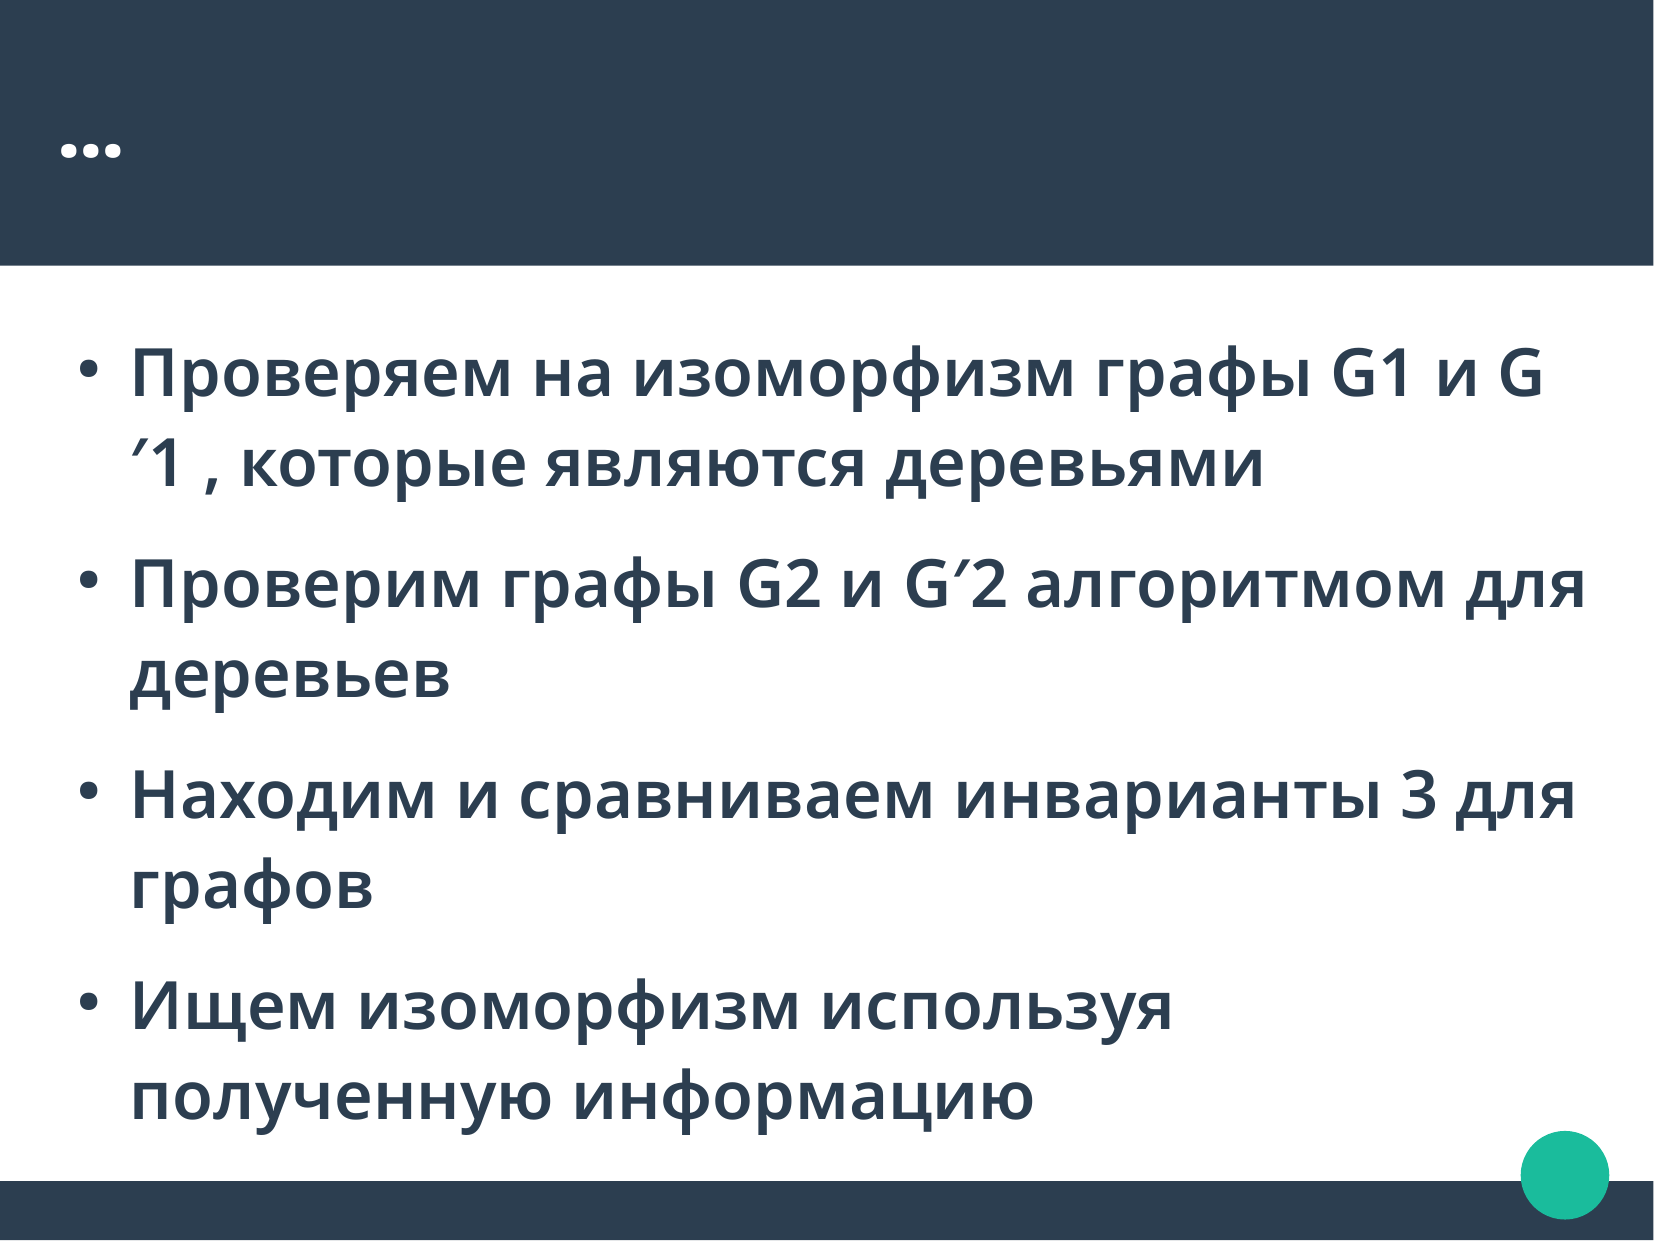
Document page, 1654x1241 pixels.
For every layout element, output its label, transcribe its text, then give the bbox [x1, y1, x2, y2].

title ... [59, 49, 1595, 207]
list Проверяем на изоморфизм графы G1 и G′1 , которые являются деревьями Проверим графы G2 и G′2 алгоритмом для деревьев Находим и сравниваем инварианты 3 для графов Ищем изоморфизм используя полученную информацию [59, 324, 1595, 1152]
